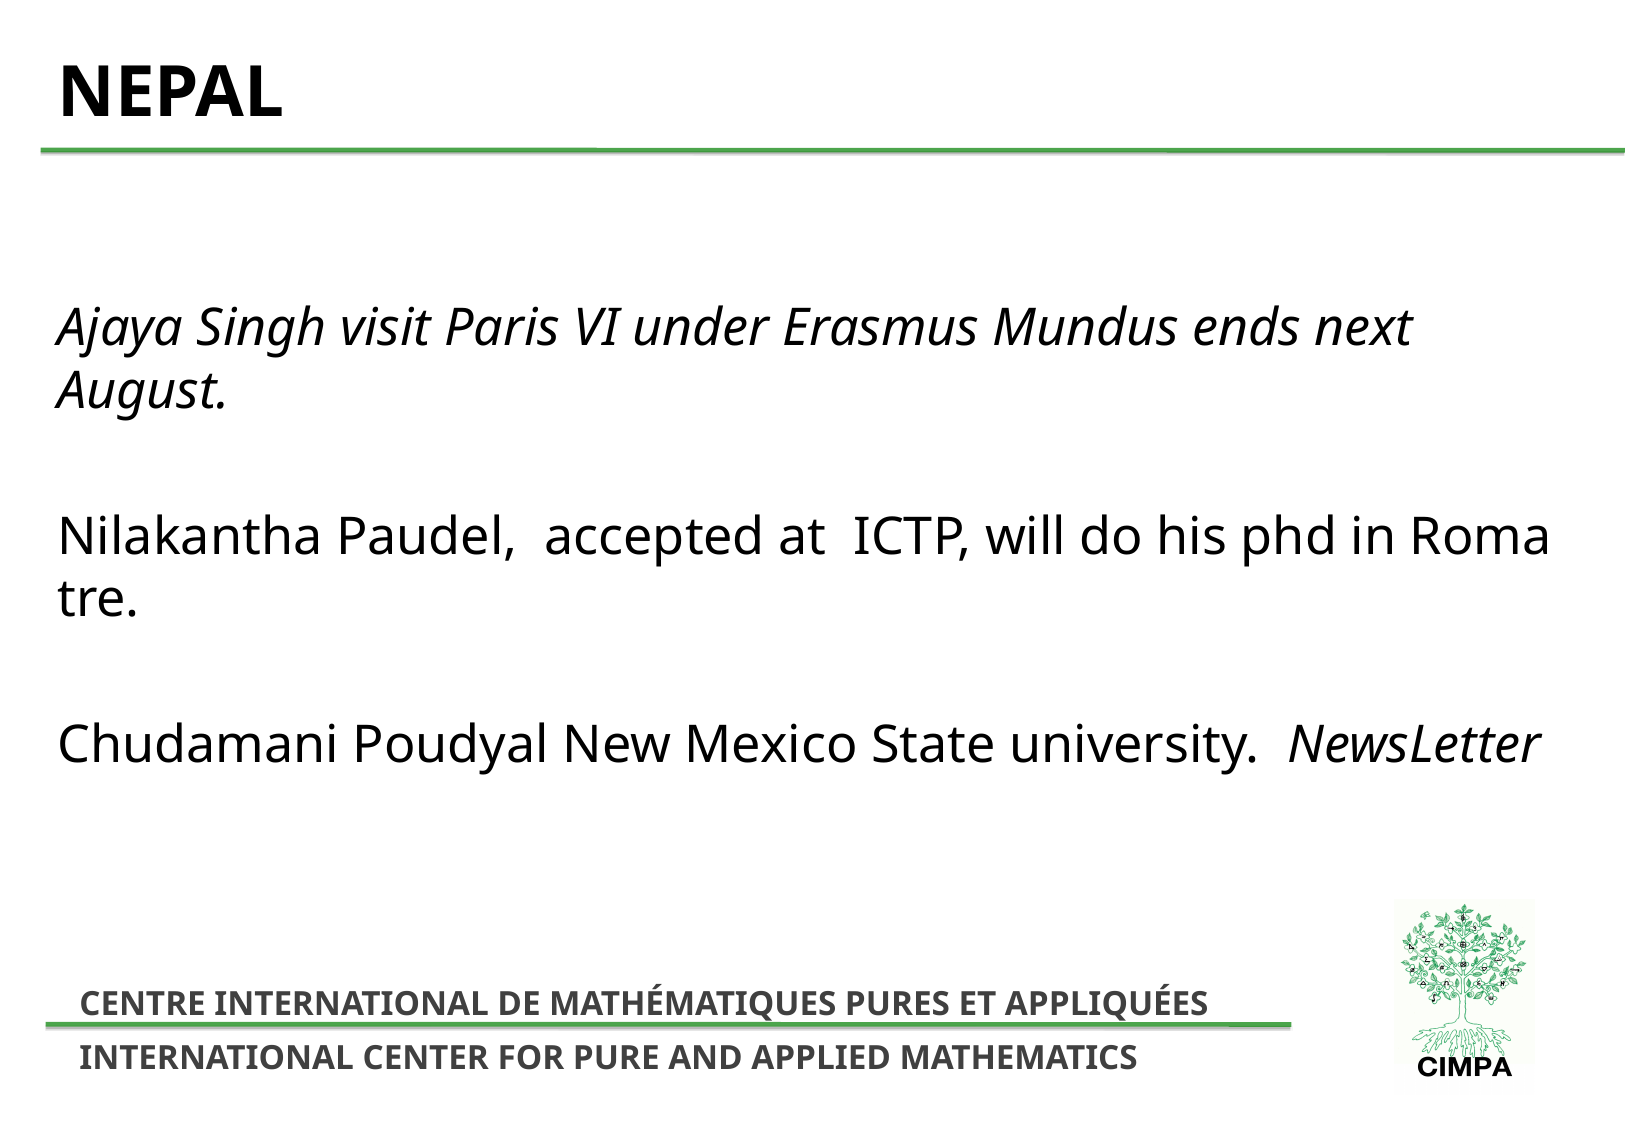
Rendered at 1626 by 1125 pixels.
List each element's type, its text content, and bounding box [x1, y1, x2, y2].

title NEPAL [40, 37, 1585, 150]
list Ajaya Singh visit Paris VI under Erasmus Mundus ends next August. Nilakantha Paudel, accepted at ICTP, will do his phd in Roma tre. Chudamani Poudyal New Mexico State university. NewsLetter [40, 212, 1585, 950]
picture [1394, 950, 1535, 1095]
